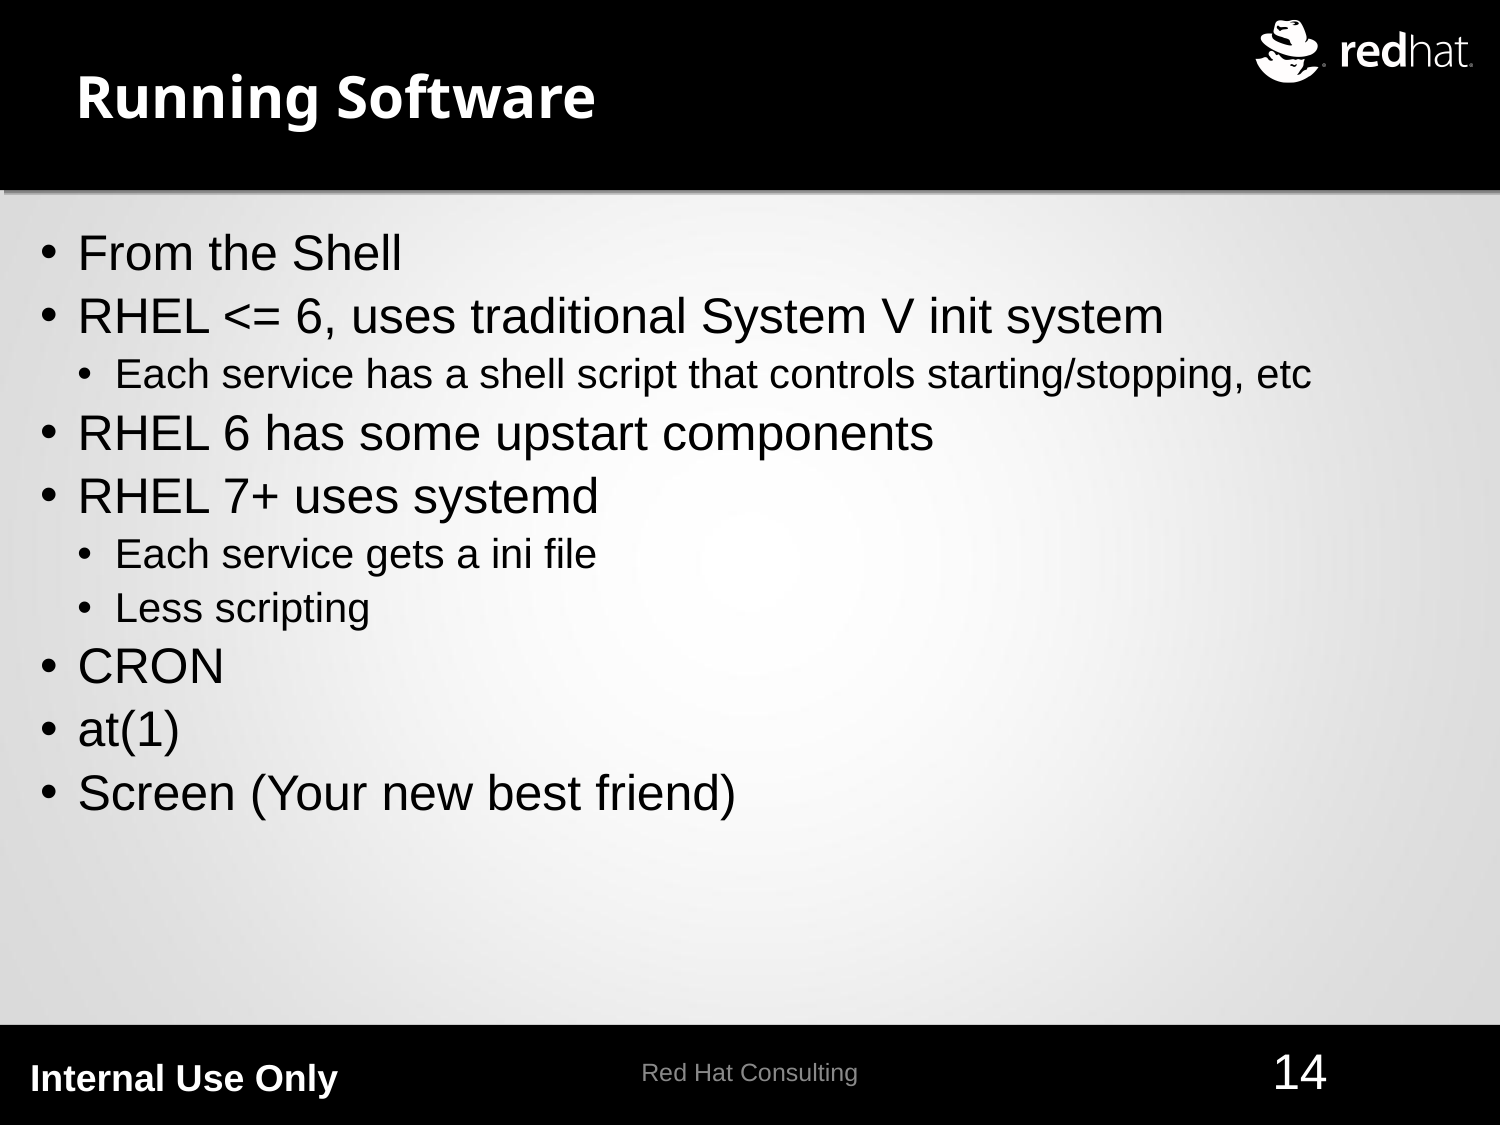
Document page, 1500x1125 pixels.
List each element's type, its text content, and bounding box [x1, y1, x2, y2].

title Running Software [0, 0, 1234, 191]
text_box <number> [1257, 1042, 1426, 1103]
picture [0, 191, 1500, 1024]
picture [1254, 12, 1476, 88]
list From the Shell RHEL <= 6, uses traditional System V init system Each service has a shell script that controls starting/stopping, etc RHEL 6 has some upstart components RHEL 7+ uses systemd Each service gets a ini file Less scripting CRON at(1) Screen (Your new best friend) [24, 216, 1471, 992]
text_box Red Hat Consulting [512, 1042, 988, 1103]
